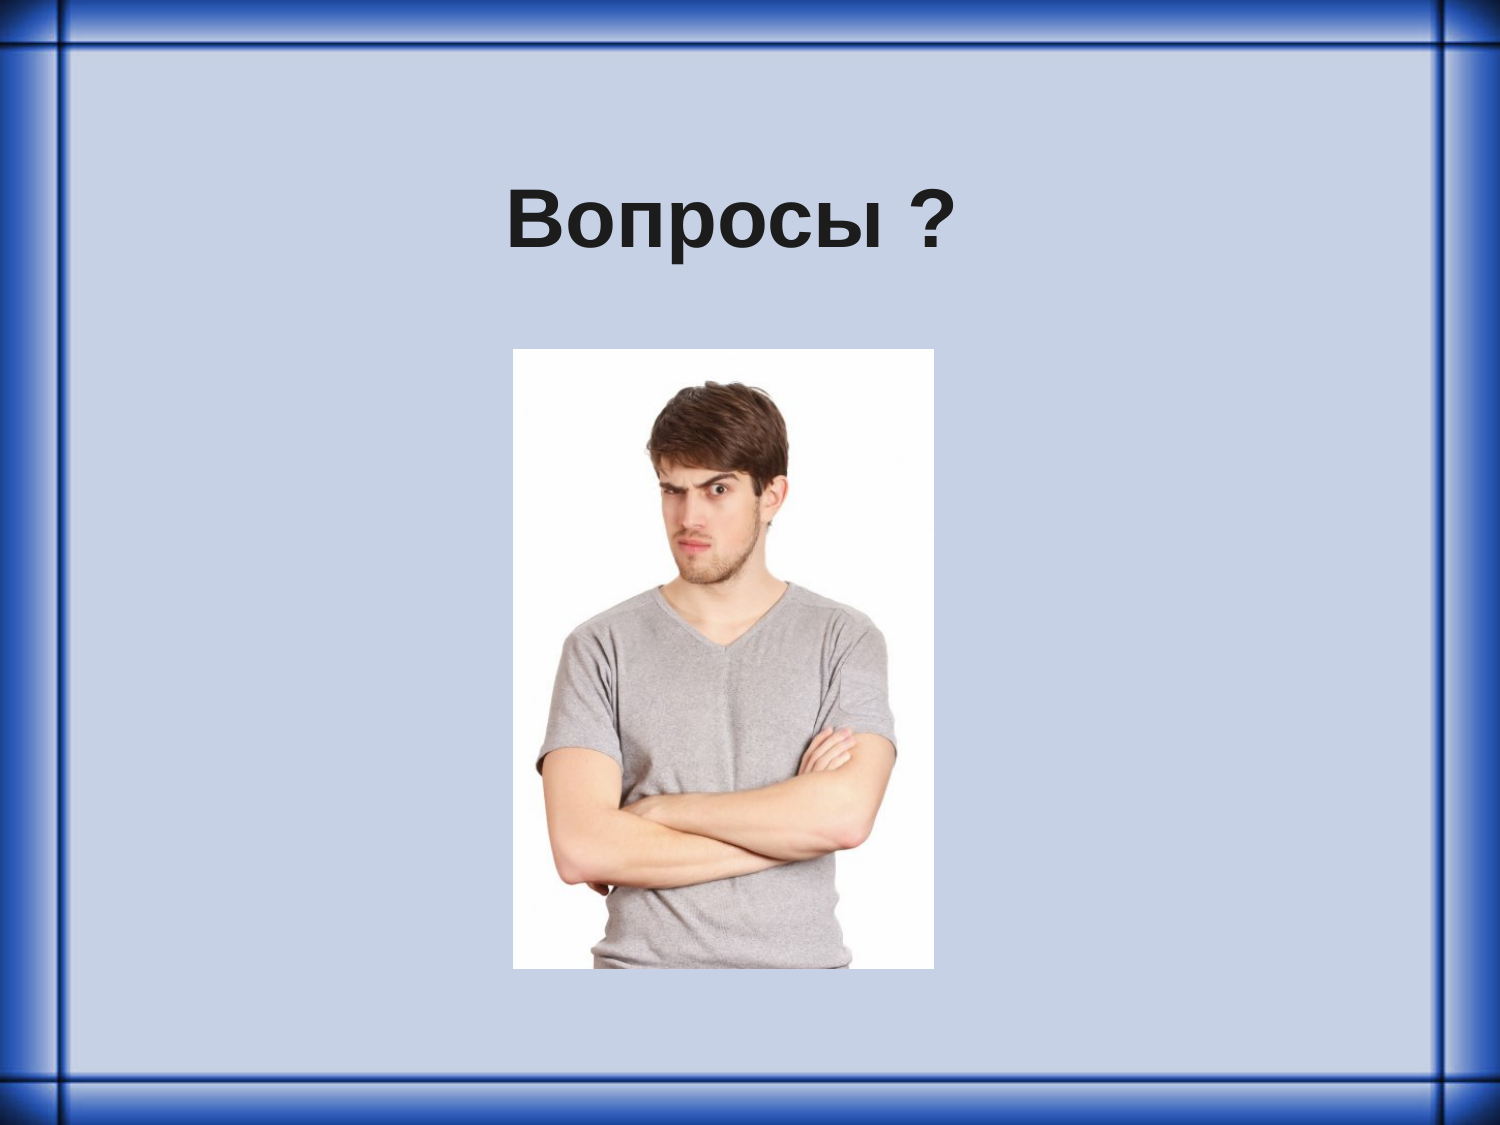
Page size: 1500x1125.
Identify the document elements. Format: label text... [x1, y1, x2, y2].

picture [513, 863, 934, 969]
title Вопросы ? [253, 113, 1211, 315]
picture [513, 349, 934, 590]
subtitle [187, 590, 1313, 863]
